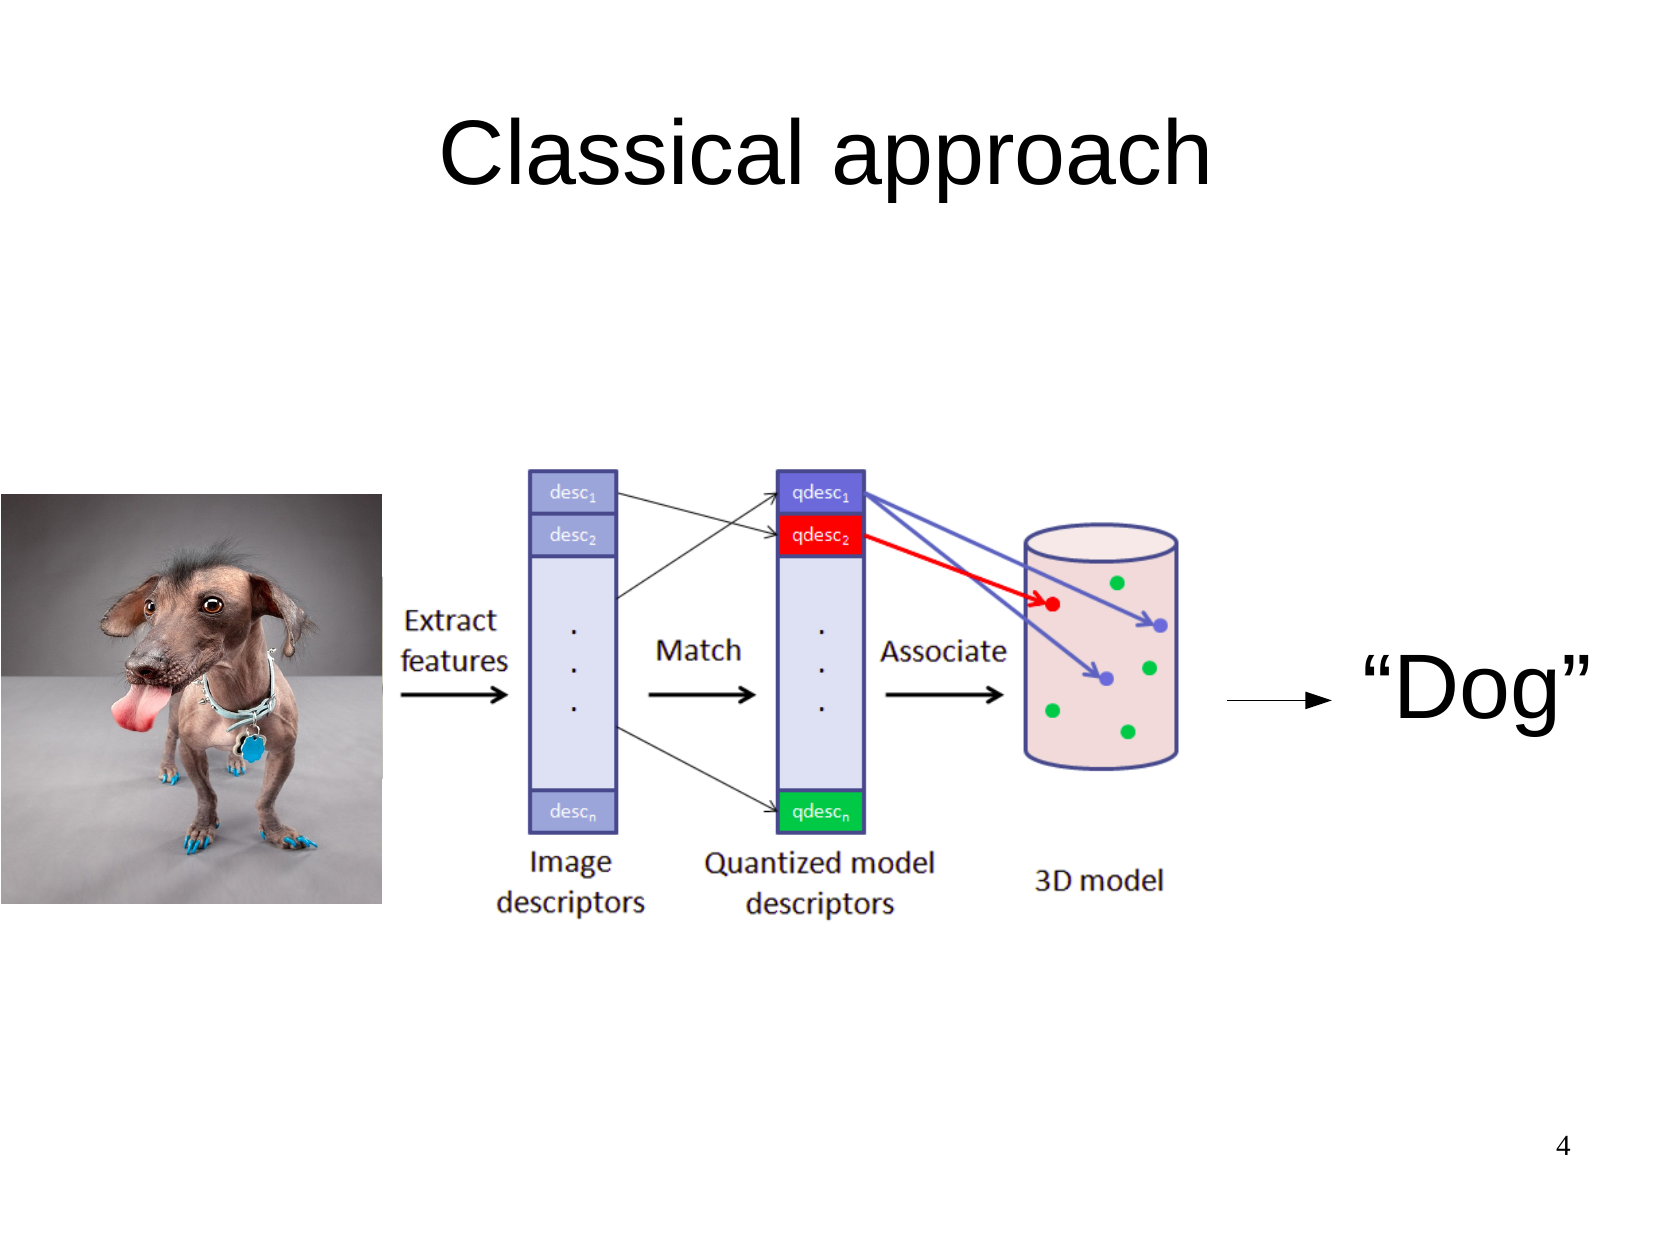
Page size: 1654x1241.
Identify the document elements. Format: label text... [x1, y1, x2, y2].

text_box “Dog” [1202, 635, 1654, 739]
title Classical approach [82, 49, 1571, 257]
picture [1, 468, 1180, 932]
